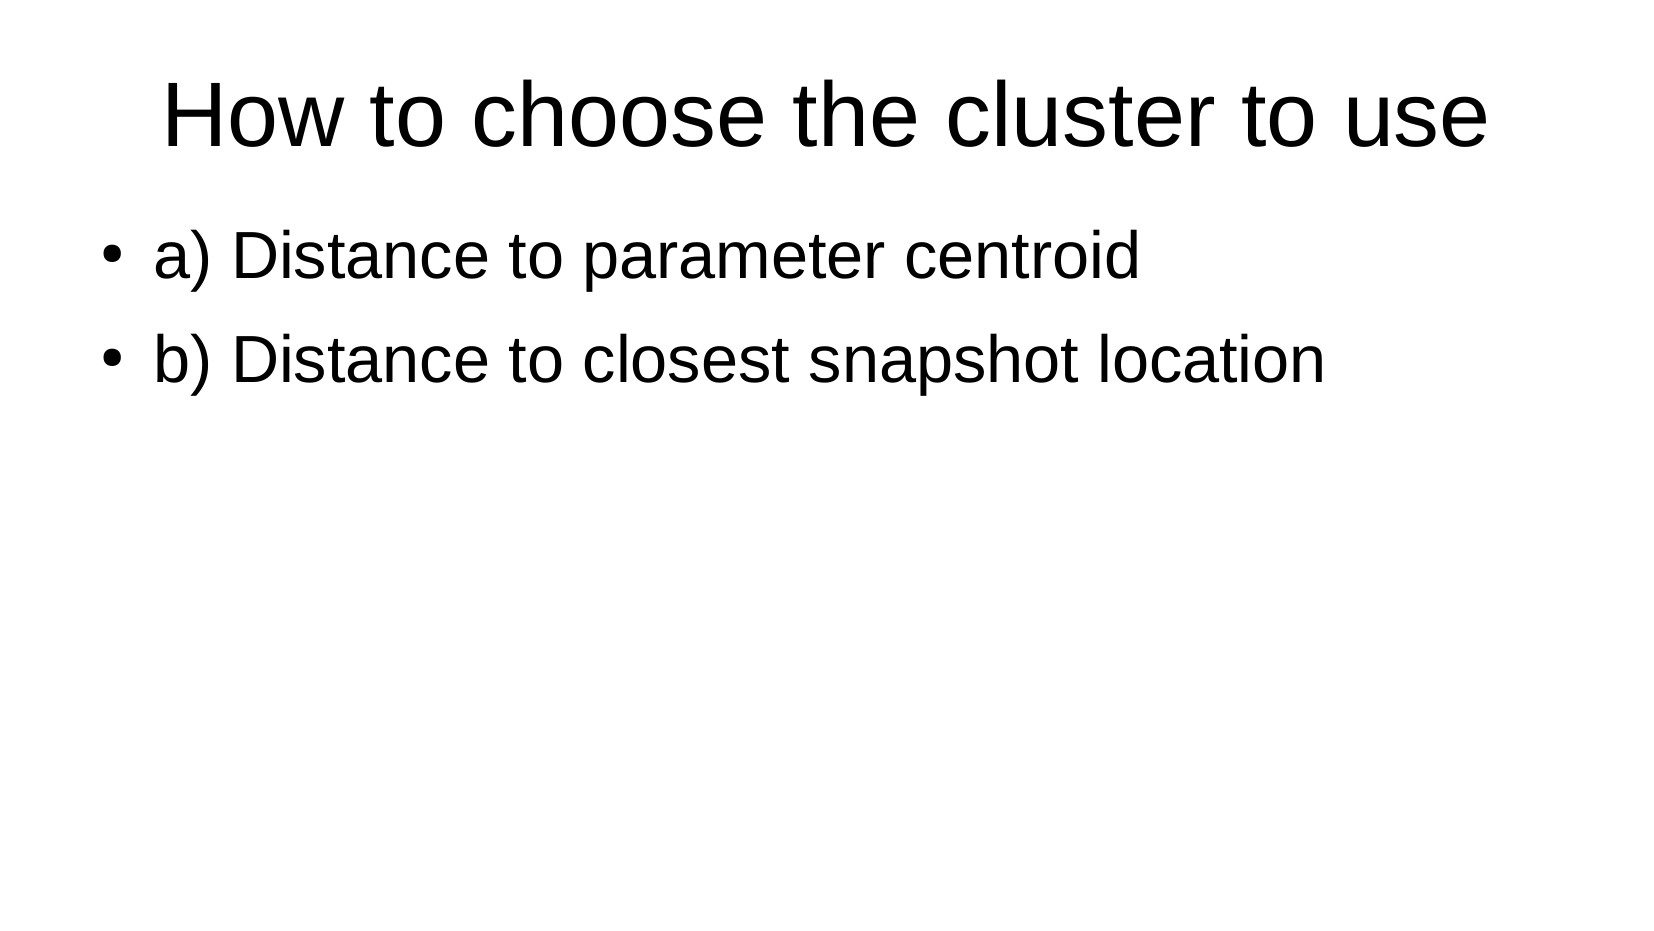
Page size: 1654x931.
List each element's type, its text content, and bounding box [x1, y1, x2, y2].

title How to choose the cluster to use [82, 37, 1571, 193]
list a) Distance to parameter centroid b) Distance to closest snapshot location [82, 217, 1571, 758]
